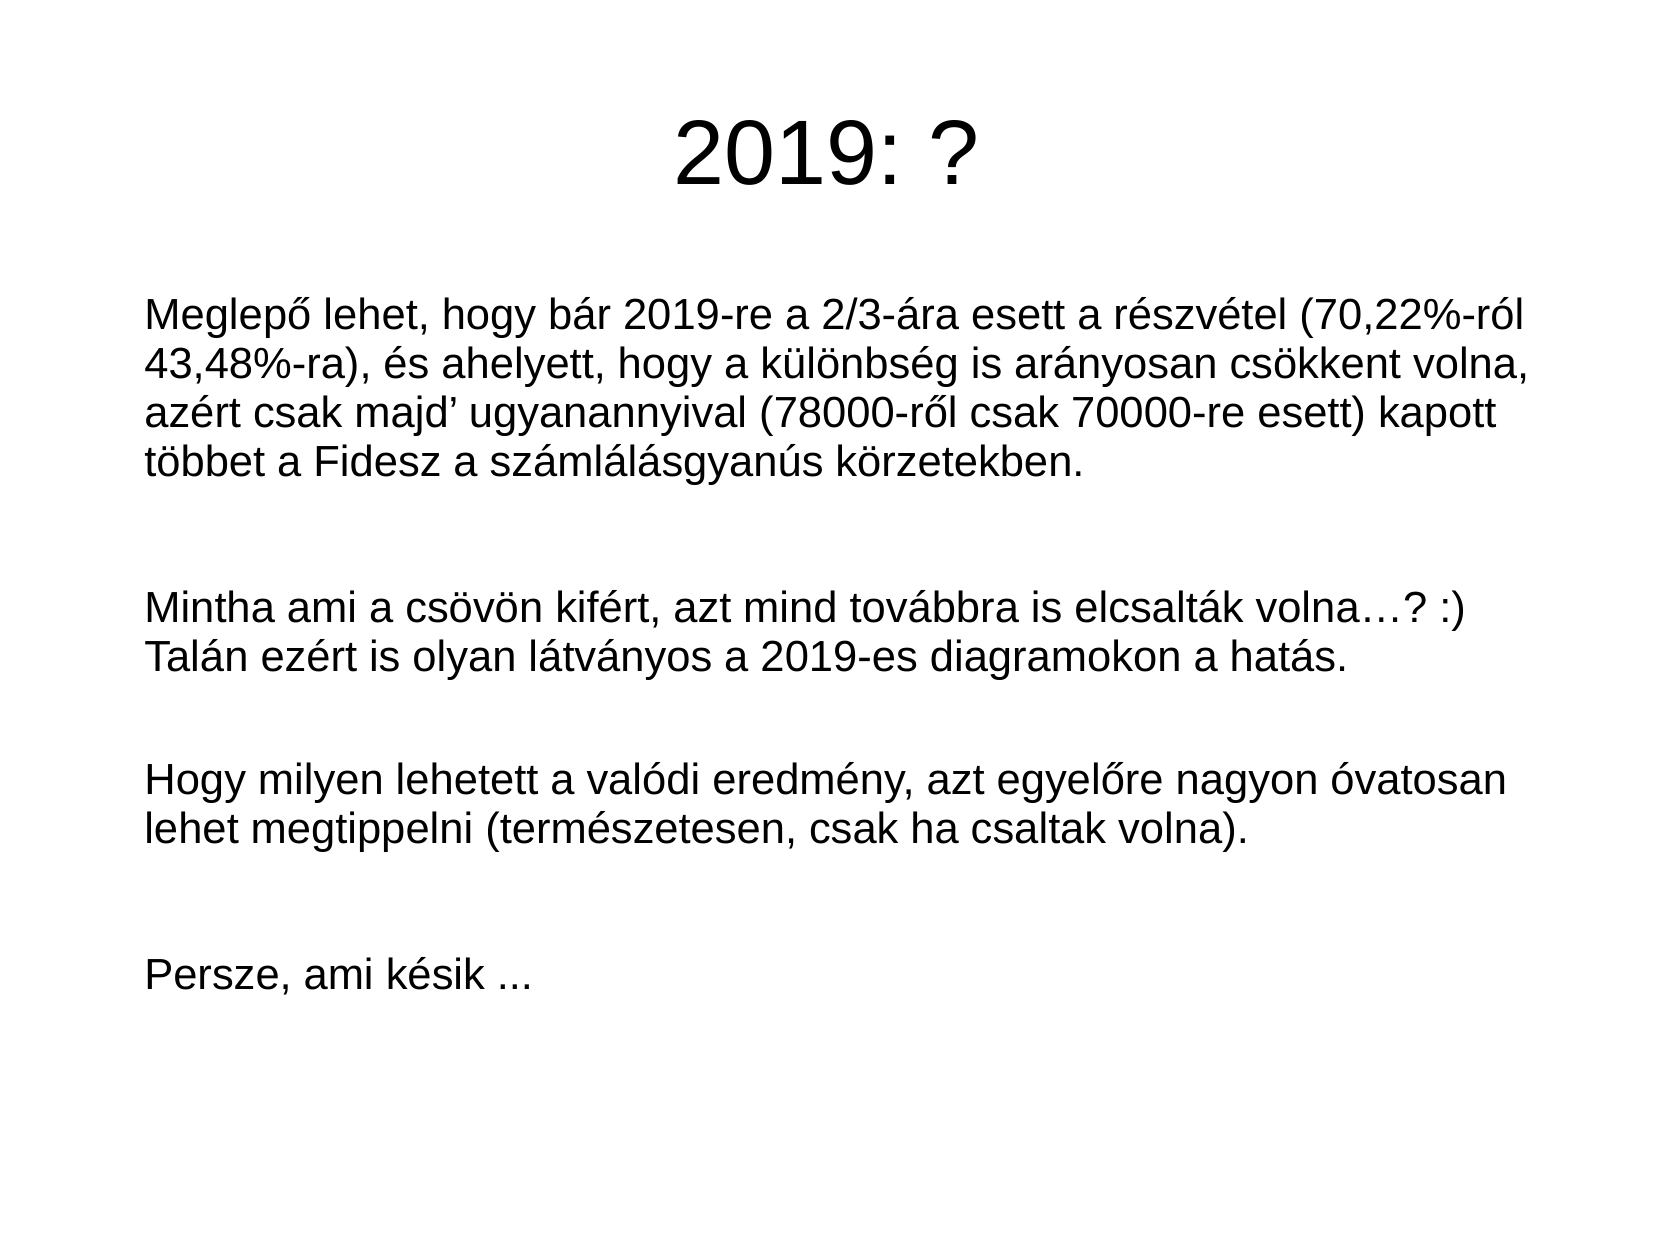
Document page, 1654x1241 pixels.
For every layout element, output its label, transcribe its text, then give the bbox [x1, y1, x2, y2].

title 2019: ? [82, 49, 1571, 257]
list Meglepő lehet, hogy bár 2019-re a 2/3-ára esett a részvétel (70,22%-ról 43,48%-ra), és ahelyett, hogy a különbség is arányosan csökkent volna, azért csak majd’ ugyanannyival (78000-ről csak 70000-re esett) kapott többet a Fidesz a számlálásgyanús körzetekben. Mintha ami a csövön kifért, azt mind továbbra is elcsalták volna…? :) Talán ezért is olyan látványos a 2019-es diagramokon a hatás. Hogy milyen lehetett a valódi eredmény, azt egyelőre nagyon óvatosan lehet megtippelni (természetesen, csak ha csaltak volna). Persze, ami késik ... [82, 290, 1571, 1010]
